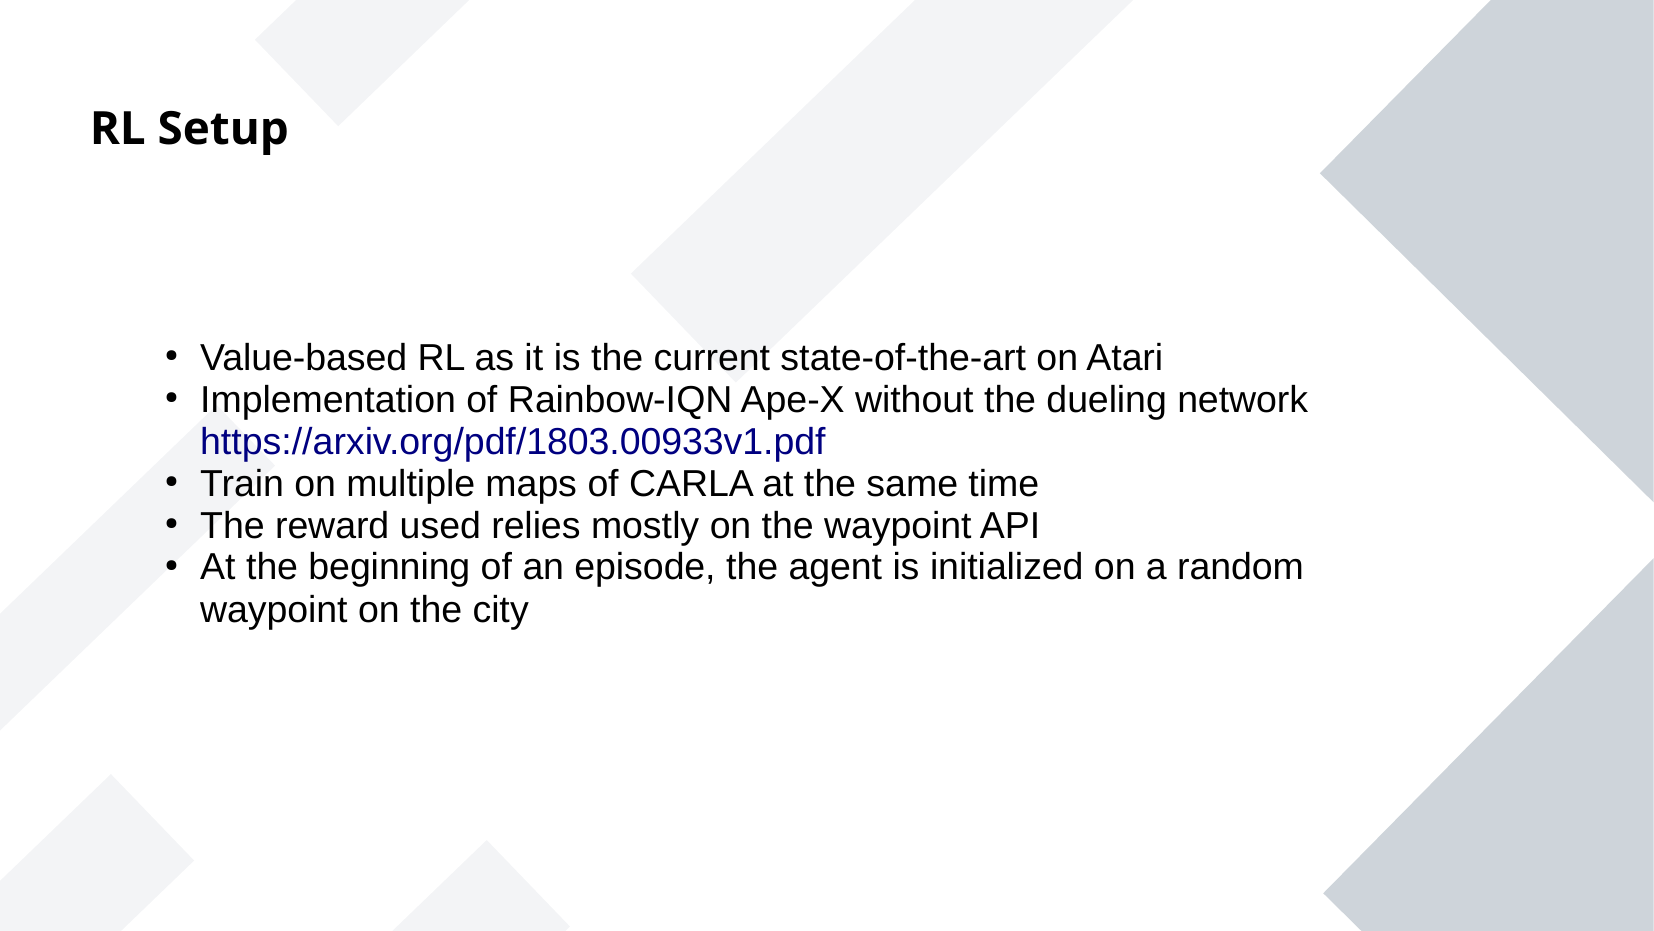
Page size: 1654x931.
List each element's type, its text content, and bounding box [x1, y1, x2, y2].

text_box RL Setup [75, 87, 1418, 263]
text_box Value-based RL as it is the current state-of-the-art on Atari Implementation of Rainbow-IQN Ape-X without the dueling network https://arxiv.org/pdf/1803.00933v1.pdf Train on multiple maps of CARLA at the same time The reward used relies mostly on the waypoint API At the beginning of an episode, the agent is initialized on a random waypoint on the city [150, 286, 1388, 806]
